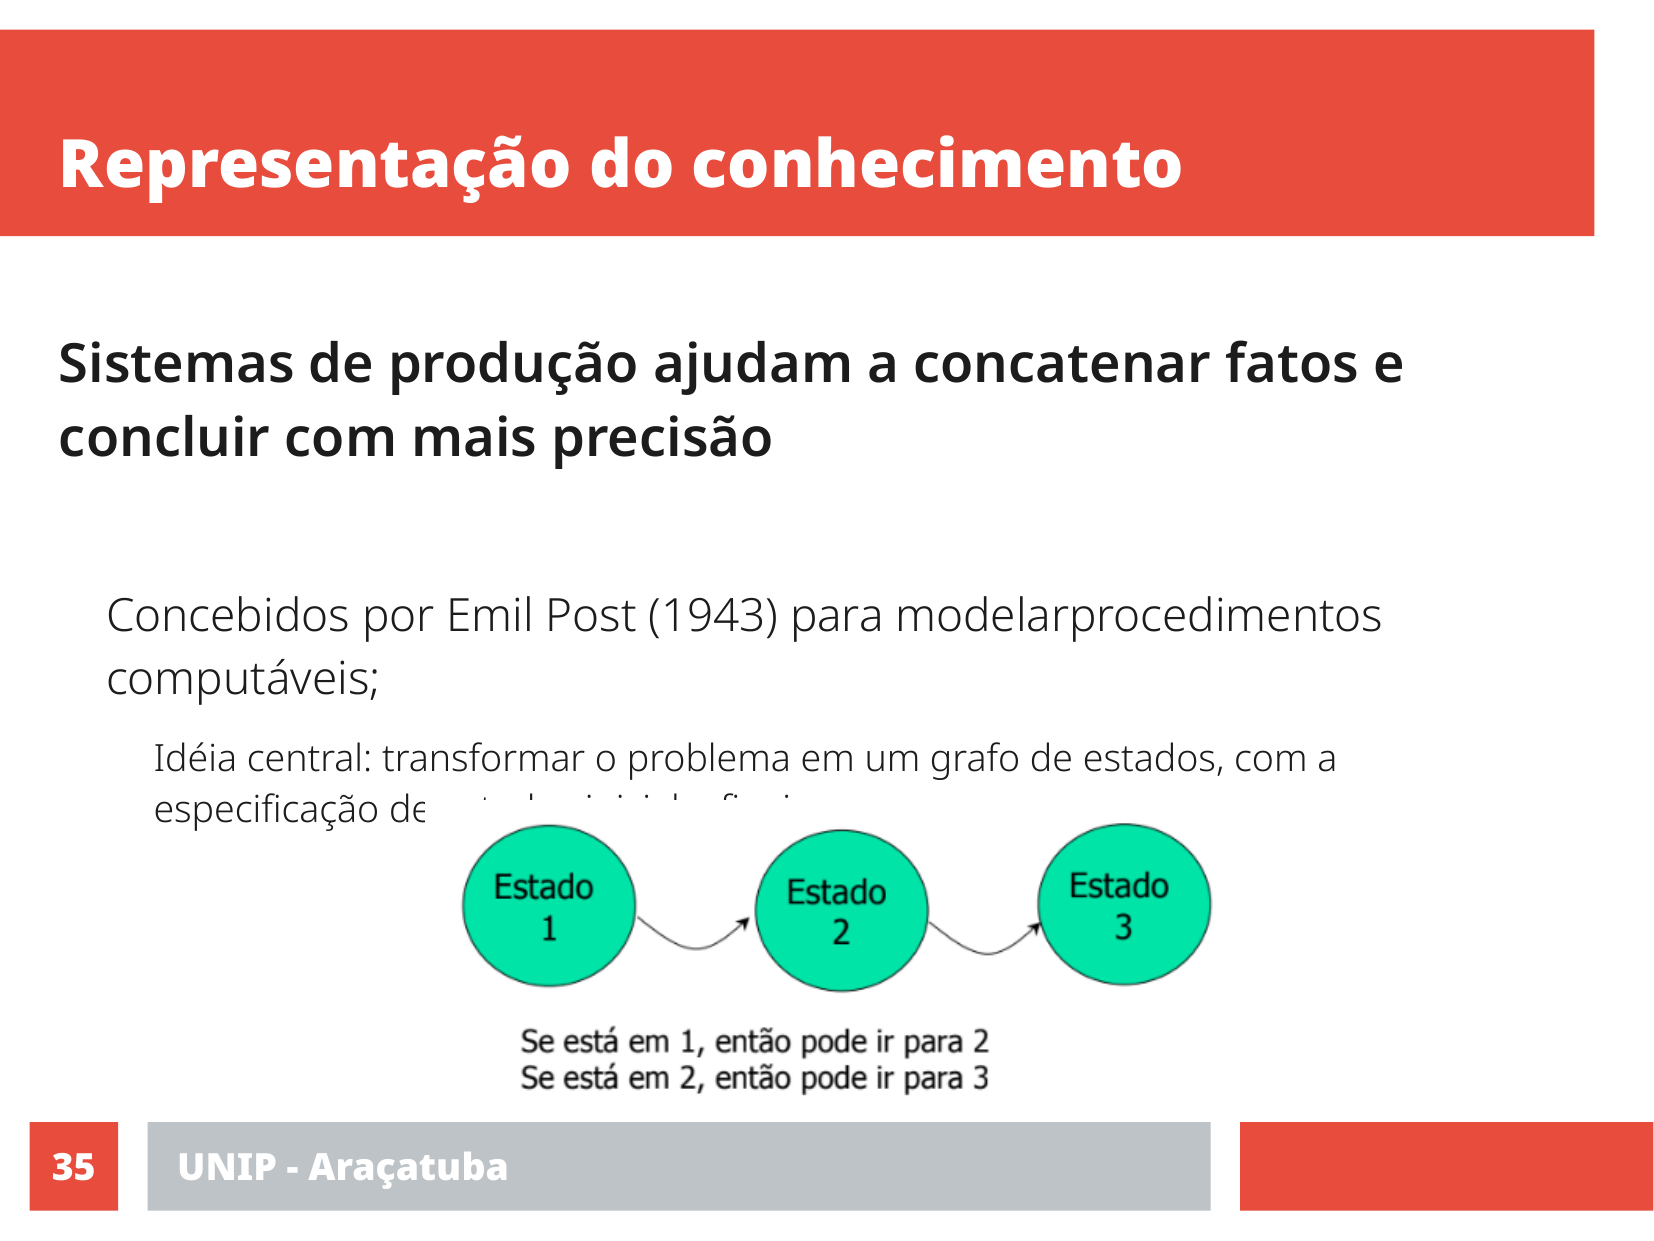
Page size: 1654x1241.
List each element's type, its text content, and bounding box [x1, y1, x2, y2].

list Sistemas de produção ajudam a concatenar fatos e concluir com mais precisão Concebidos por Emil Post (1943) para modelarprocedimentos computáveis; Idéia central: transformar o problema em um grafo de estados, com a especificação de estados inicial e finais [59, 324, 1565, 1093]
picture [425, 800, 1272, 1111]
title Representação do conhecimento [59, 59, 1595, 207]
